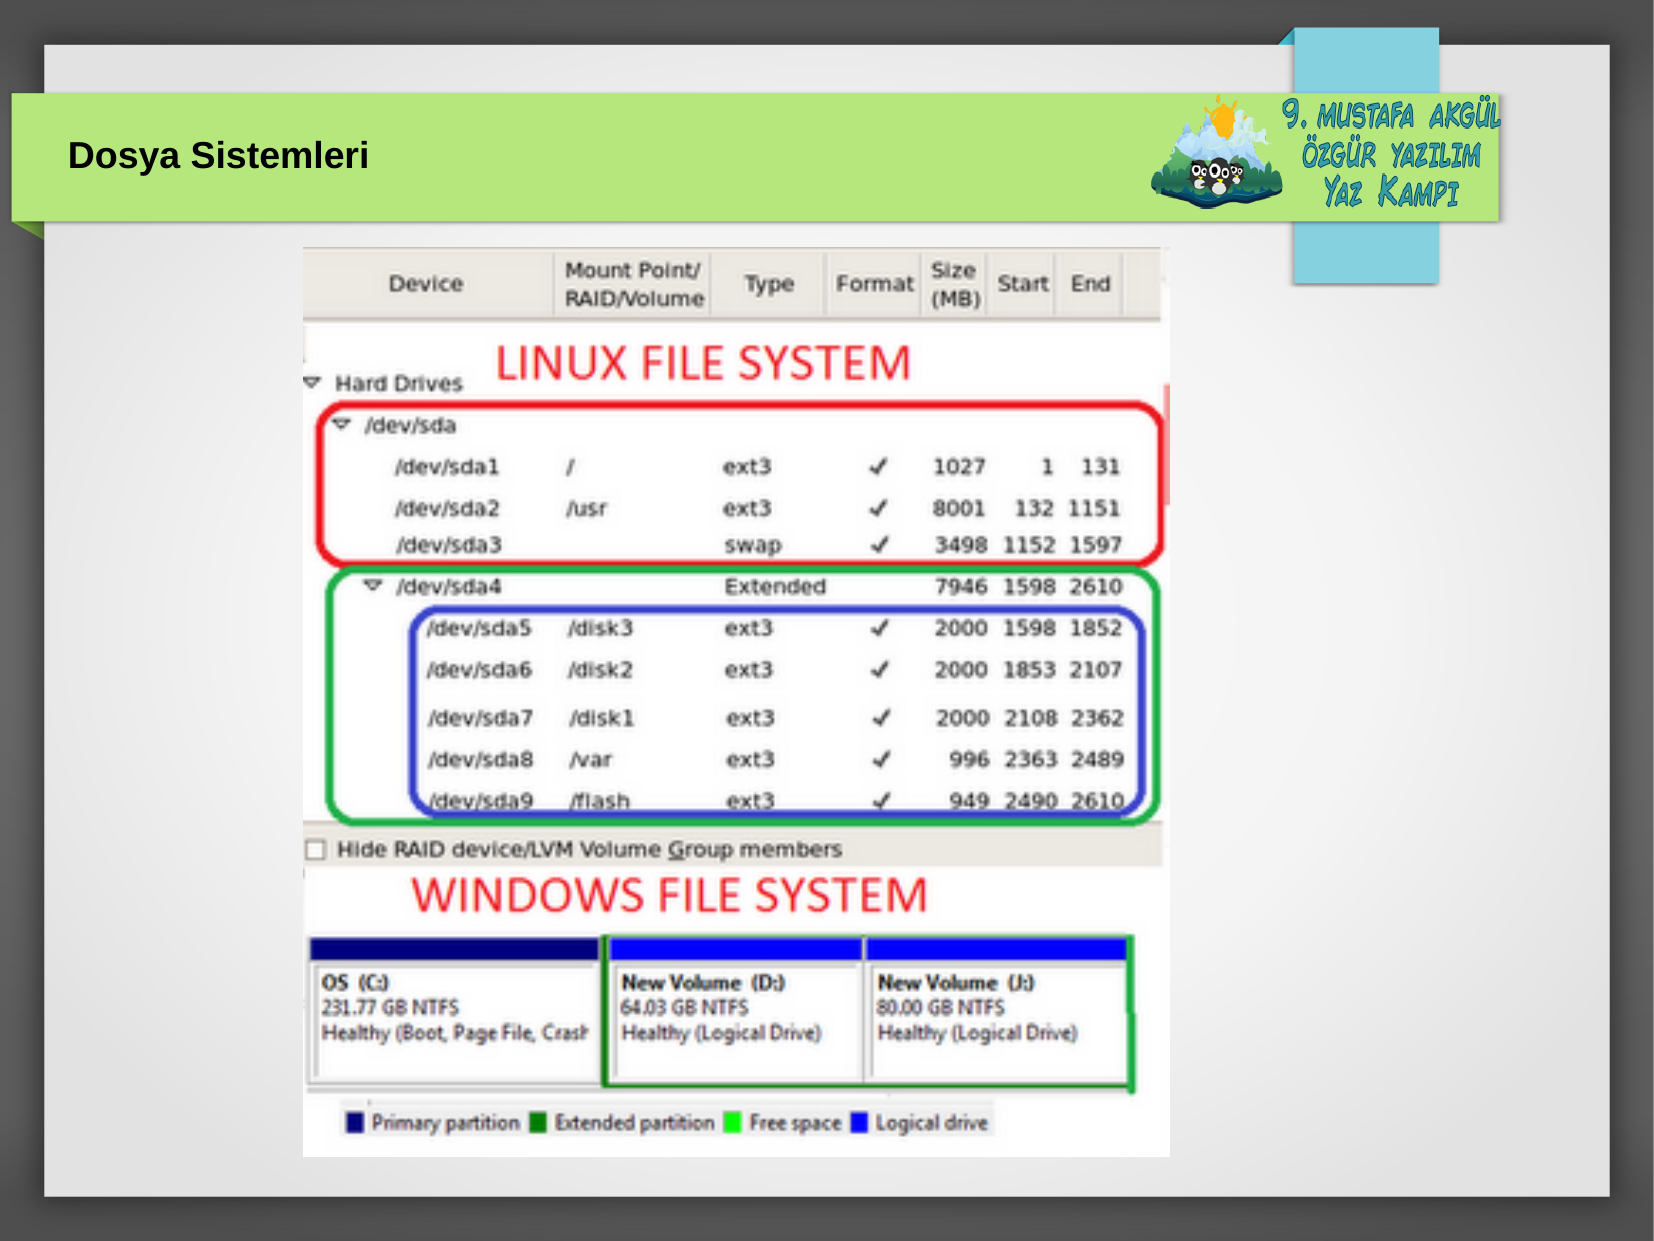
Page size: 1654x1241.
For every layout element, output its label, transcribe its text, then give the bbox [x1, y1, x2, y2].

text_box Dosya Sistemleri [53, 127, 672, 178]
picture [0, 0, 1654, 1241]
